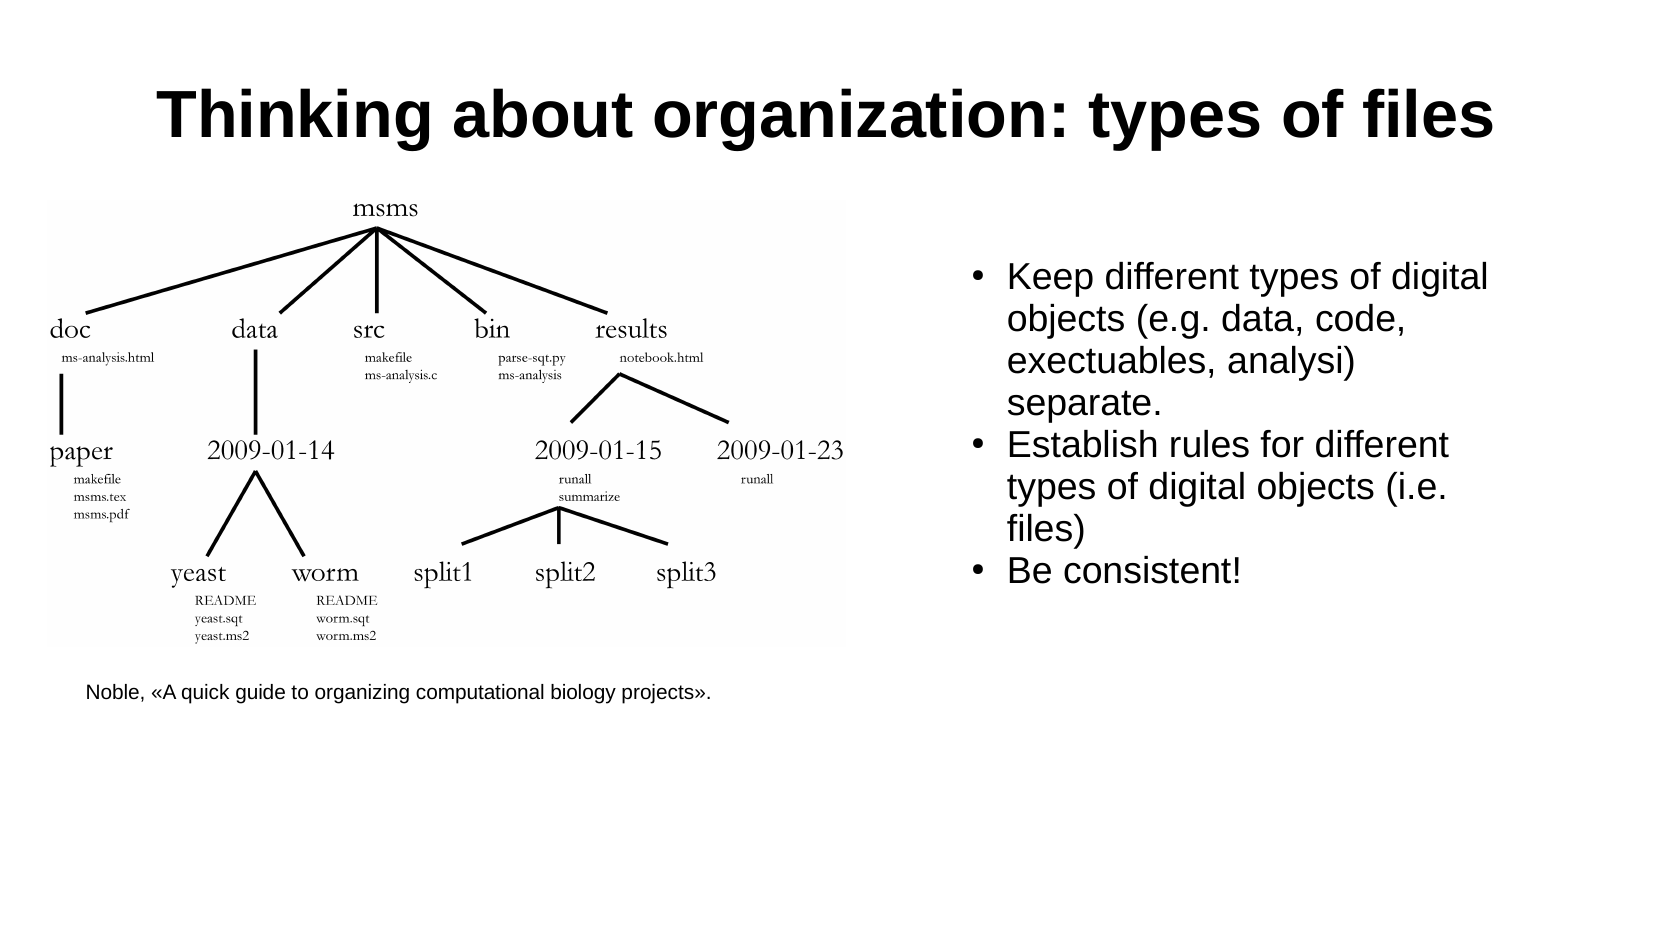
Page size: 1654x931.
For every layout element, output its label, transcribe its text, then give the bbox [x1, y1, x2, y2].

text_box Noble, «A quick guide to organizing computational biology projects». [70, 673, 727, 712]
text_box Keep different types of digital objects (e.g. data, code, exectuables, analysi) separate. Establish rules for different types of digital objects (i.e. files) Be consistent! [956, 248, 1536, 599]
picture [47, 200, 846, 647]
title Thinking about organization: types of files [82, 37, 1571, 193]
